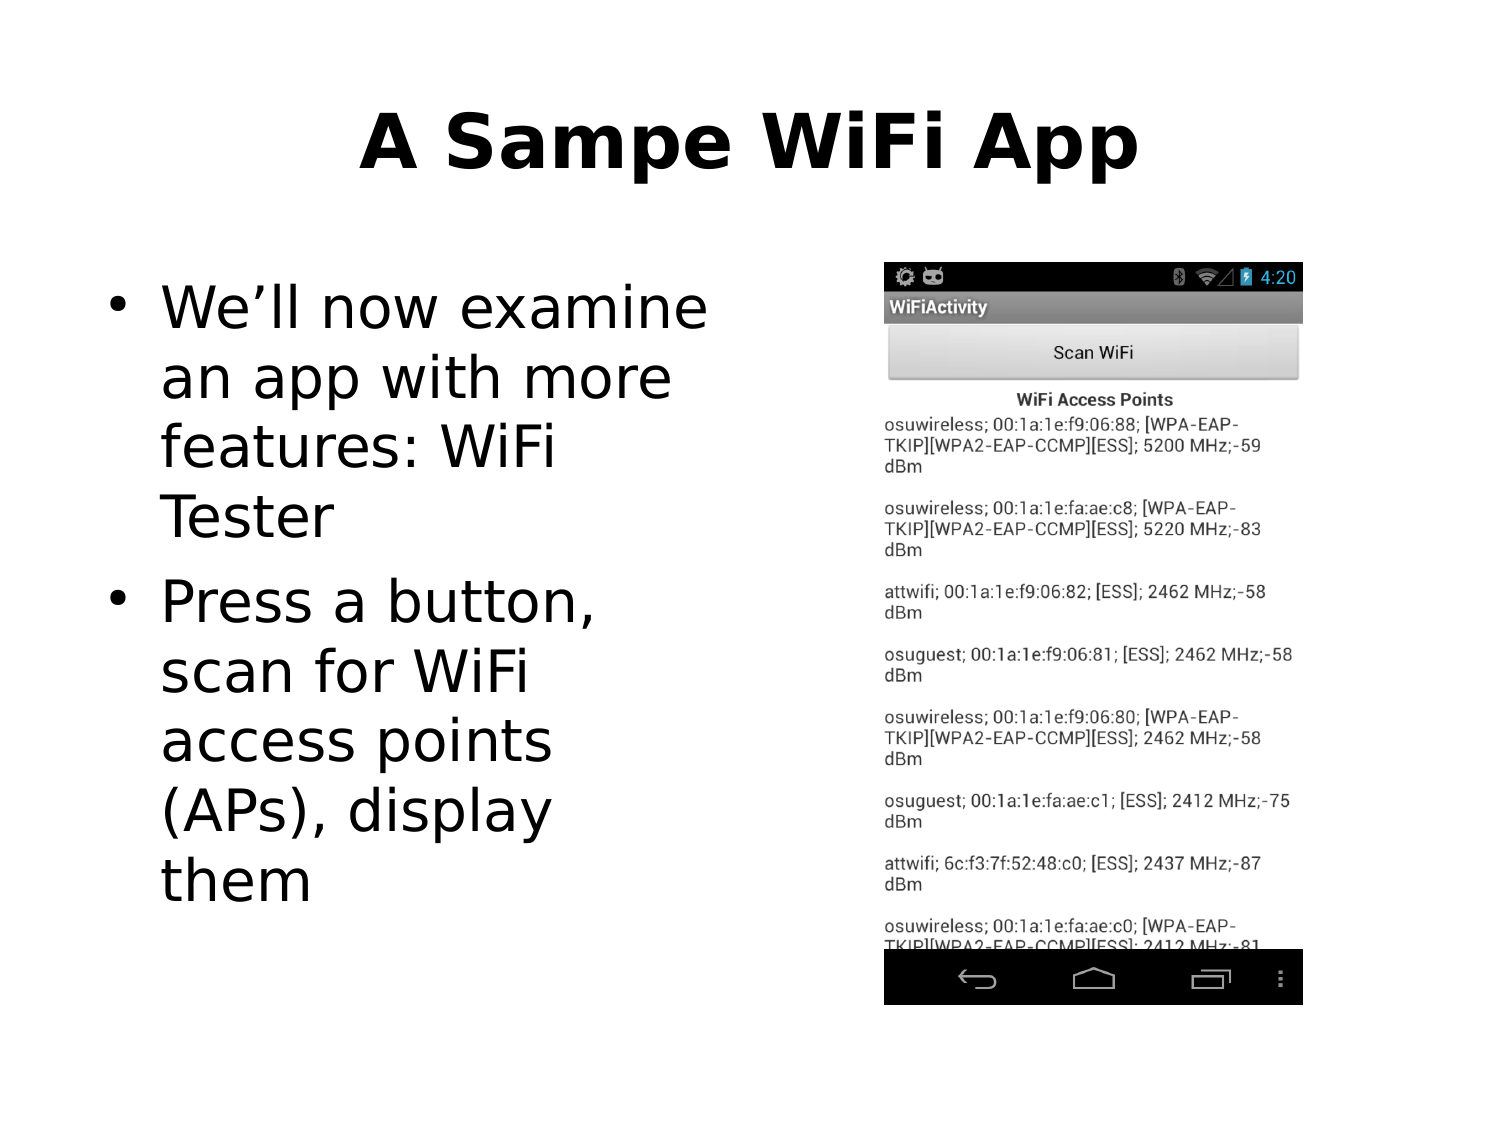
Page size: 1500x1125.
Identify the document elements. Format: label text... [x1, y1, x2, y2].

picture [883, 262, 1305, 1005]
list We’ll now examine an app with more features: WiFi Tester Press a button, scan for WiFi access points (APs), display them [75, 262, 738, 1005]
title A Sampe WiFi App [75, 45, 1426, 233]
